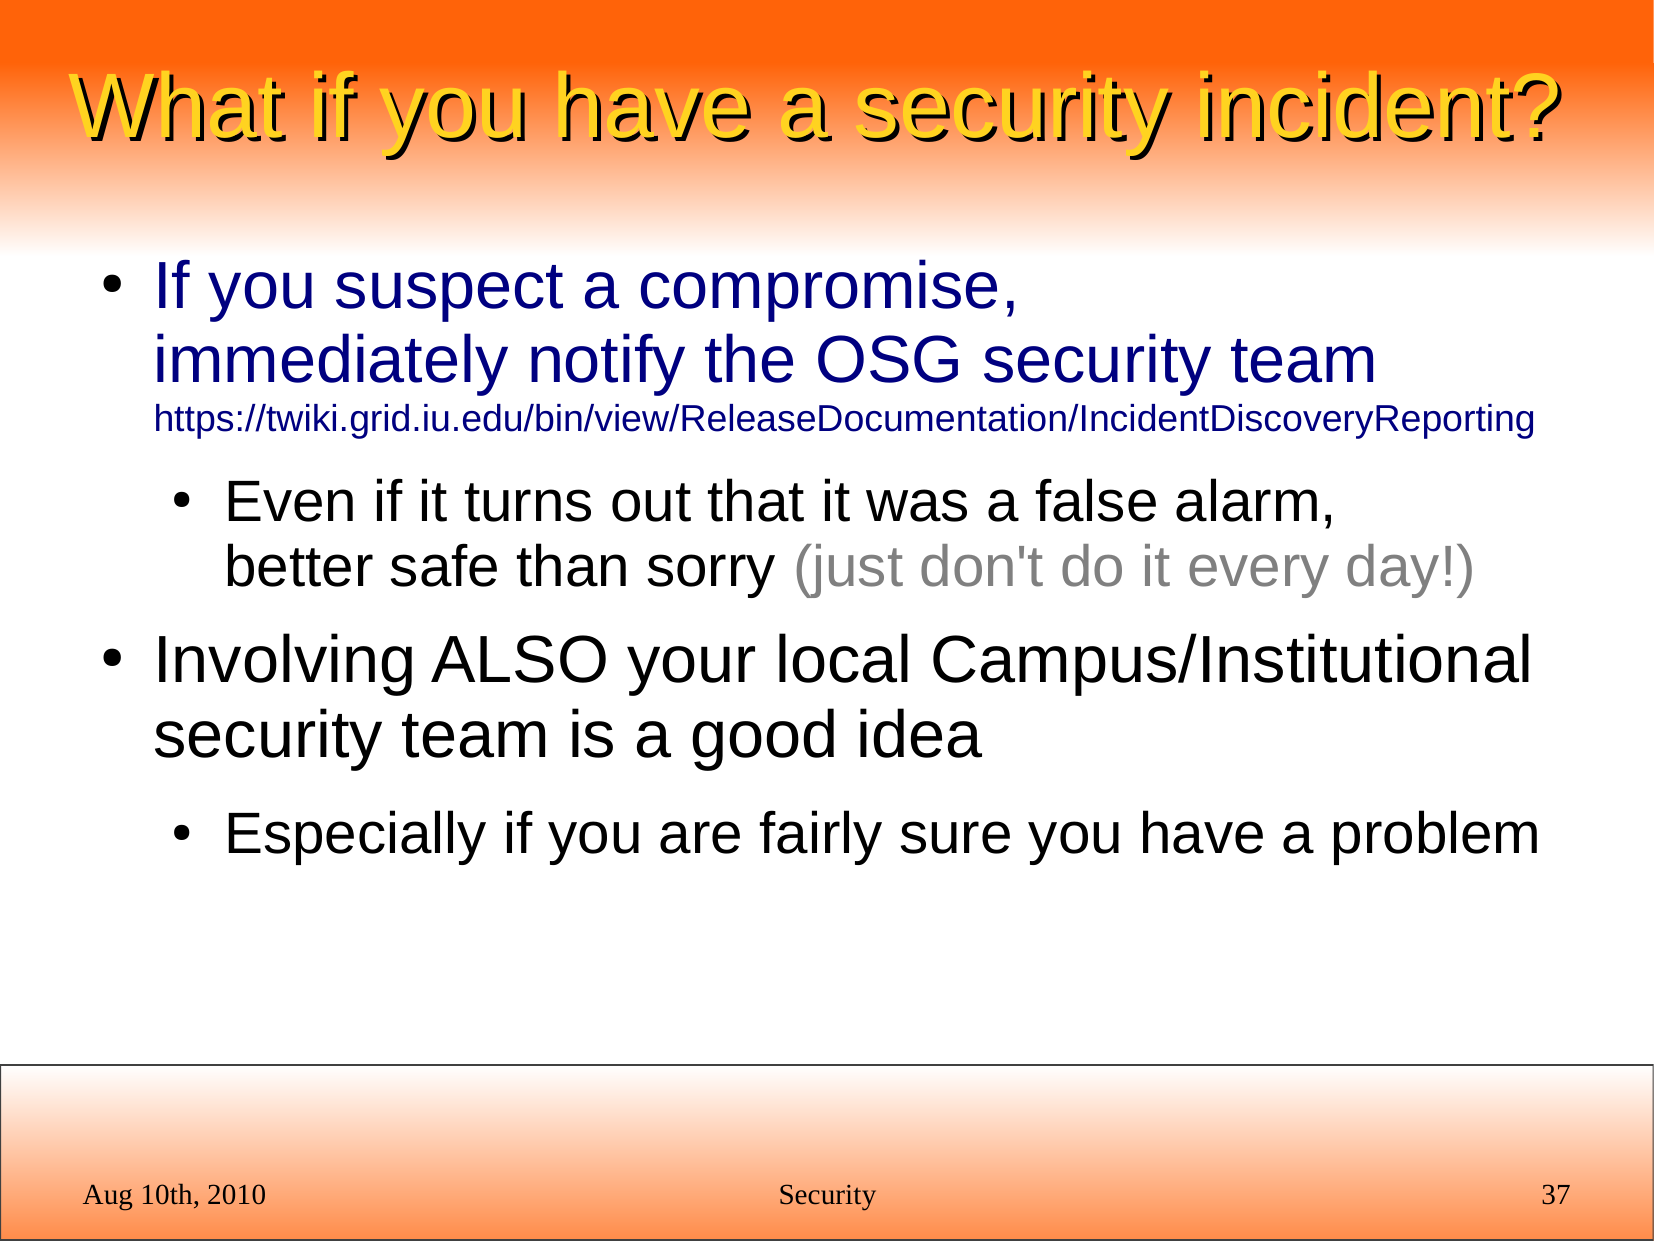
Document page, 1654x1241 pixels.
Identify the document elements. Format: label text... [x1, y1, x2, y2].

title What if you have a security incident? [20, 9, 1613, 202]
list If you suspect a compromise, immediately notify the OSG security team https://twiki.grid.iu.edu/bin/view/ReleaseDocumentation/IncidentDiscoveryReporting Even if it turns out that it was a false alarm, better safe than sorry (just don't do it every day!) Involving ALSO your local Campus/Institutional security team is a good idea Especially if you are fairly sure you have a problem [82, 247, 1571, 1067]
